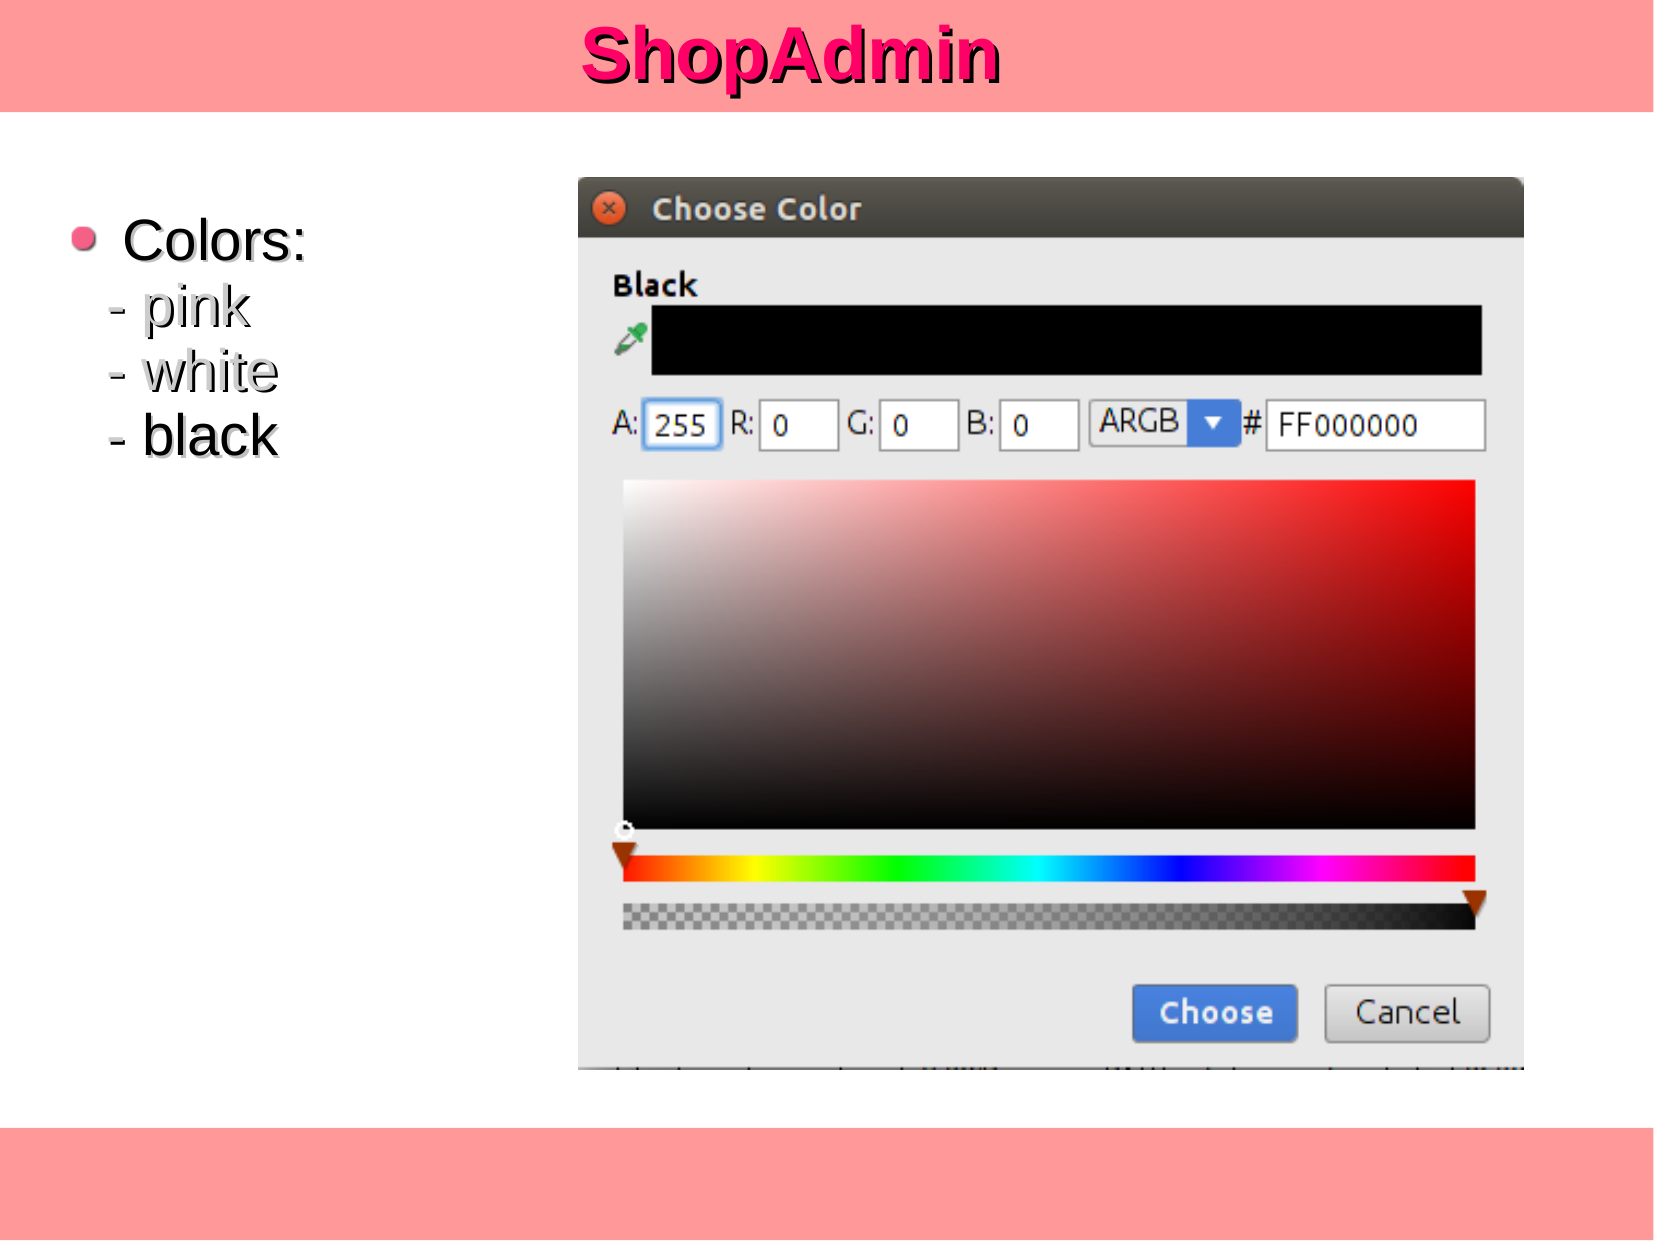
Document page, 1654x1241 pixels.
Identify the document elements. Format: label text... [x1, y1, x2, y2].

text_box [0, 1127, 1654, 1241]
text_box ShopAdmin [565, 11, 1016, 96]
text_box [0, 0, 1654, 113]
picture [578, 177, 1524, 1070]
title Colors: - pink - white - black [70, 141, 1559, 534]
